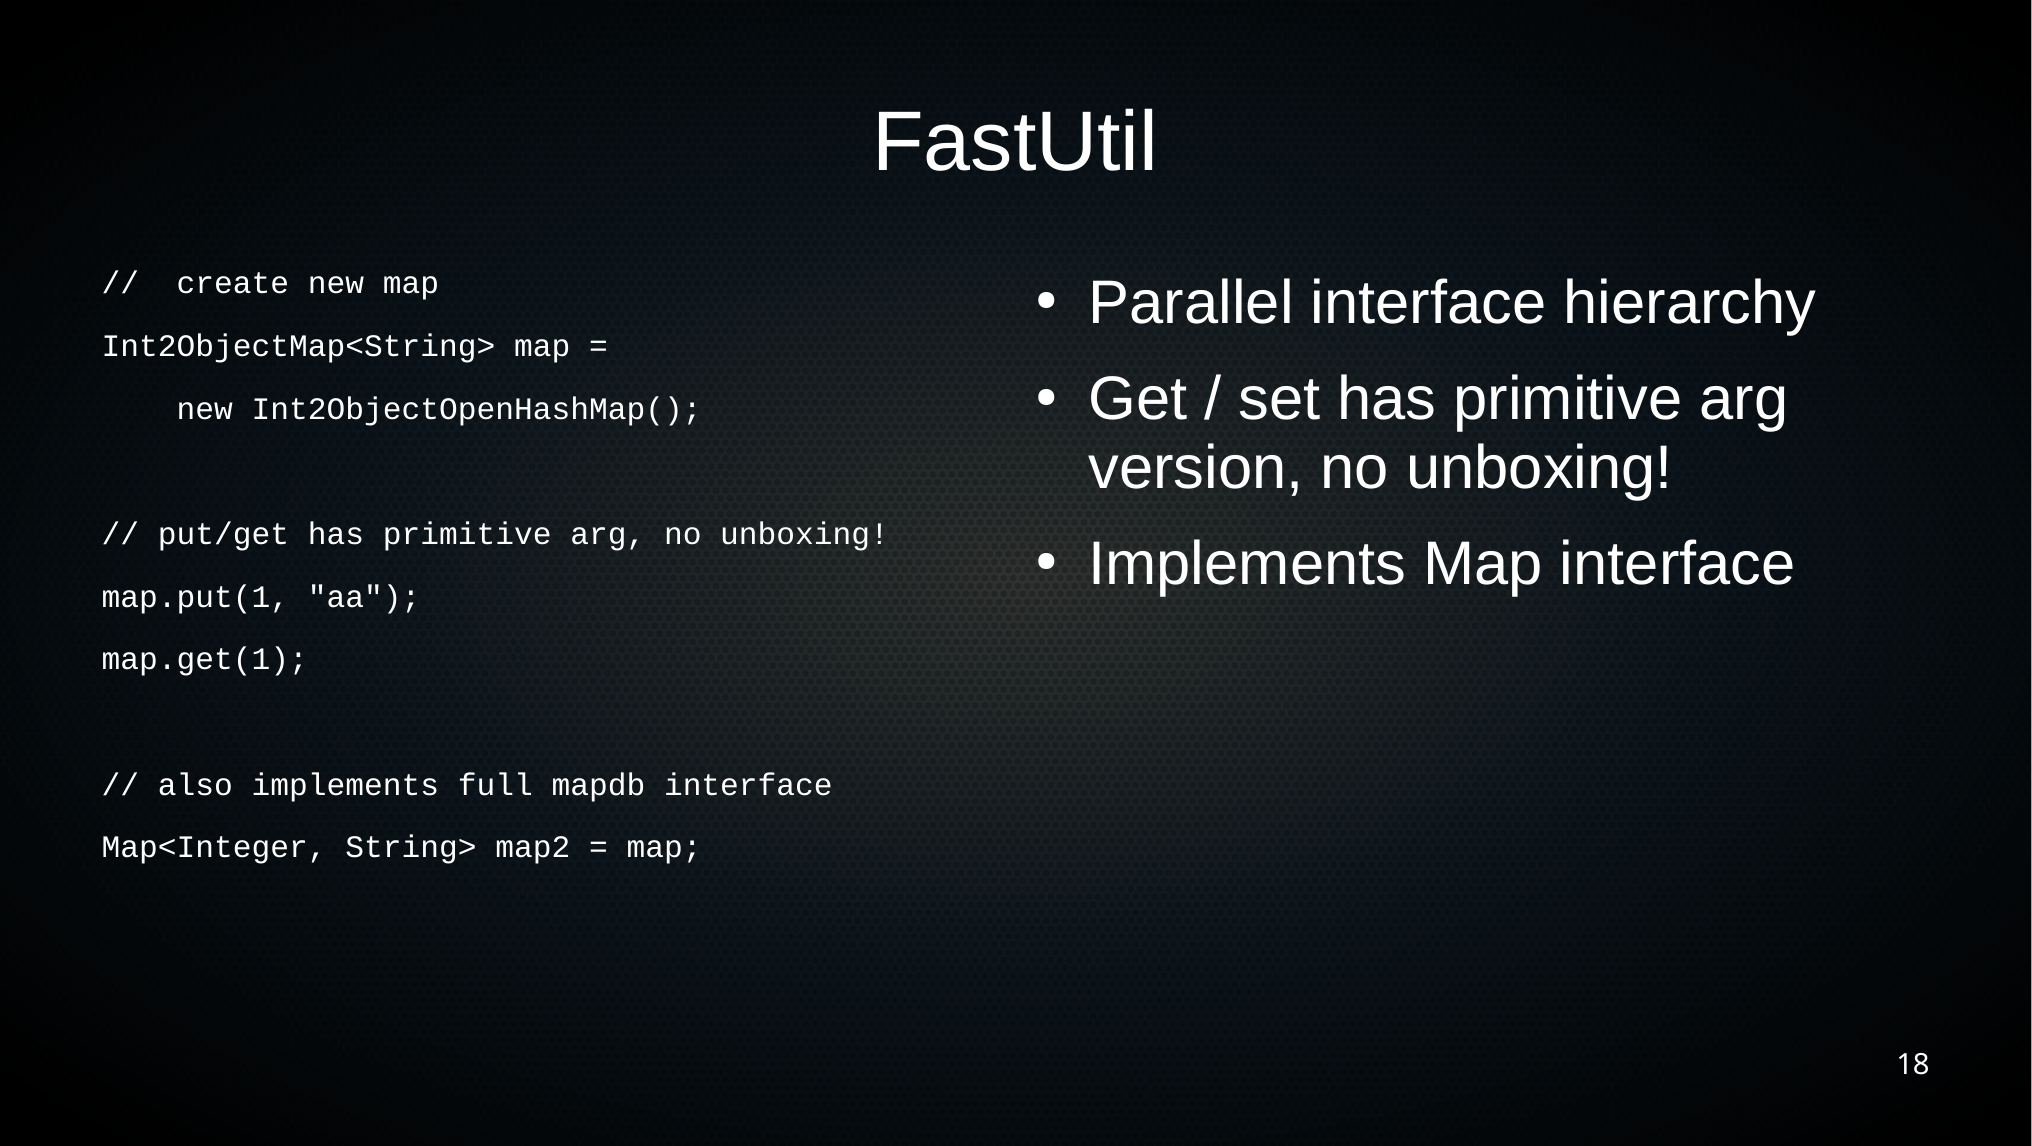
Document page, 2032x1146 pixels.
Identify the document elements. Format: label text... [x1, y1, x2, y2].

picture [0, 0, 2032, 1146]
list // create new map Int2ObjectMap<String> map = new Int2ObjectOpenHashMap(); // put/get has primitive arg, no unboxing! map.put(1, "aa"); map.get(1); // also implements full mapdb interface Map<Integer, String> map2 = map; [101, 268, 974, 933]
list Parallel interface hierarchy Get / set has primitive arg version, no unboxing! Implements Map interface [1017, 268, 1891, 933]
title FastUtil [101, 45, 1930, 237]
